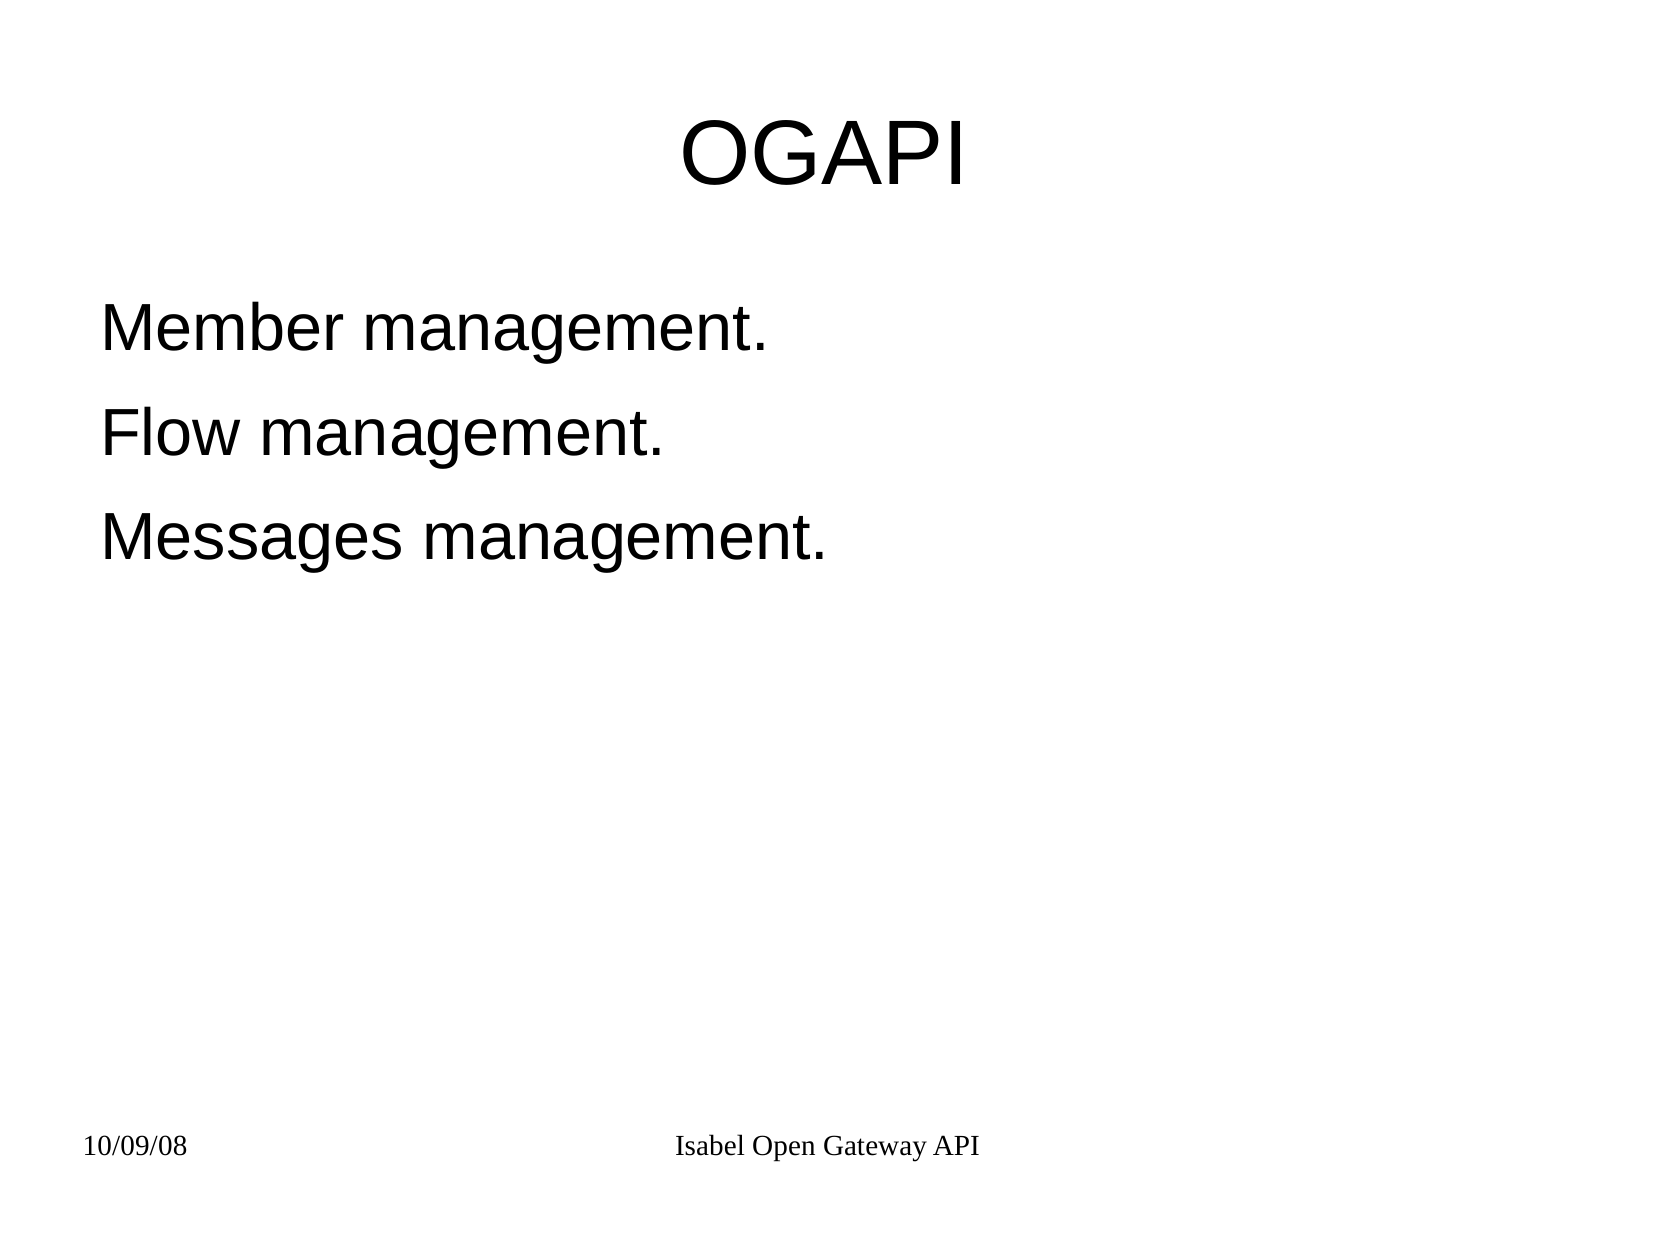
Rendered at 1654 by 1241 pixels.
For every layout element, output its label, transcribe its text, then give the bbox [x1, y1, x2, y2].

list Member management. Flow management. Messages management. [82, 290, 1571, 1094]
title OGAPI [82, 56, 1571, 250]
